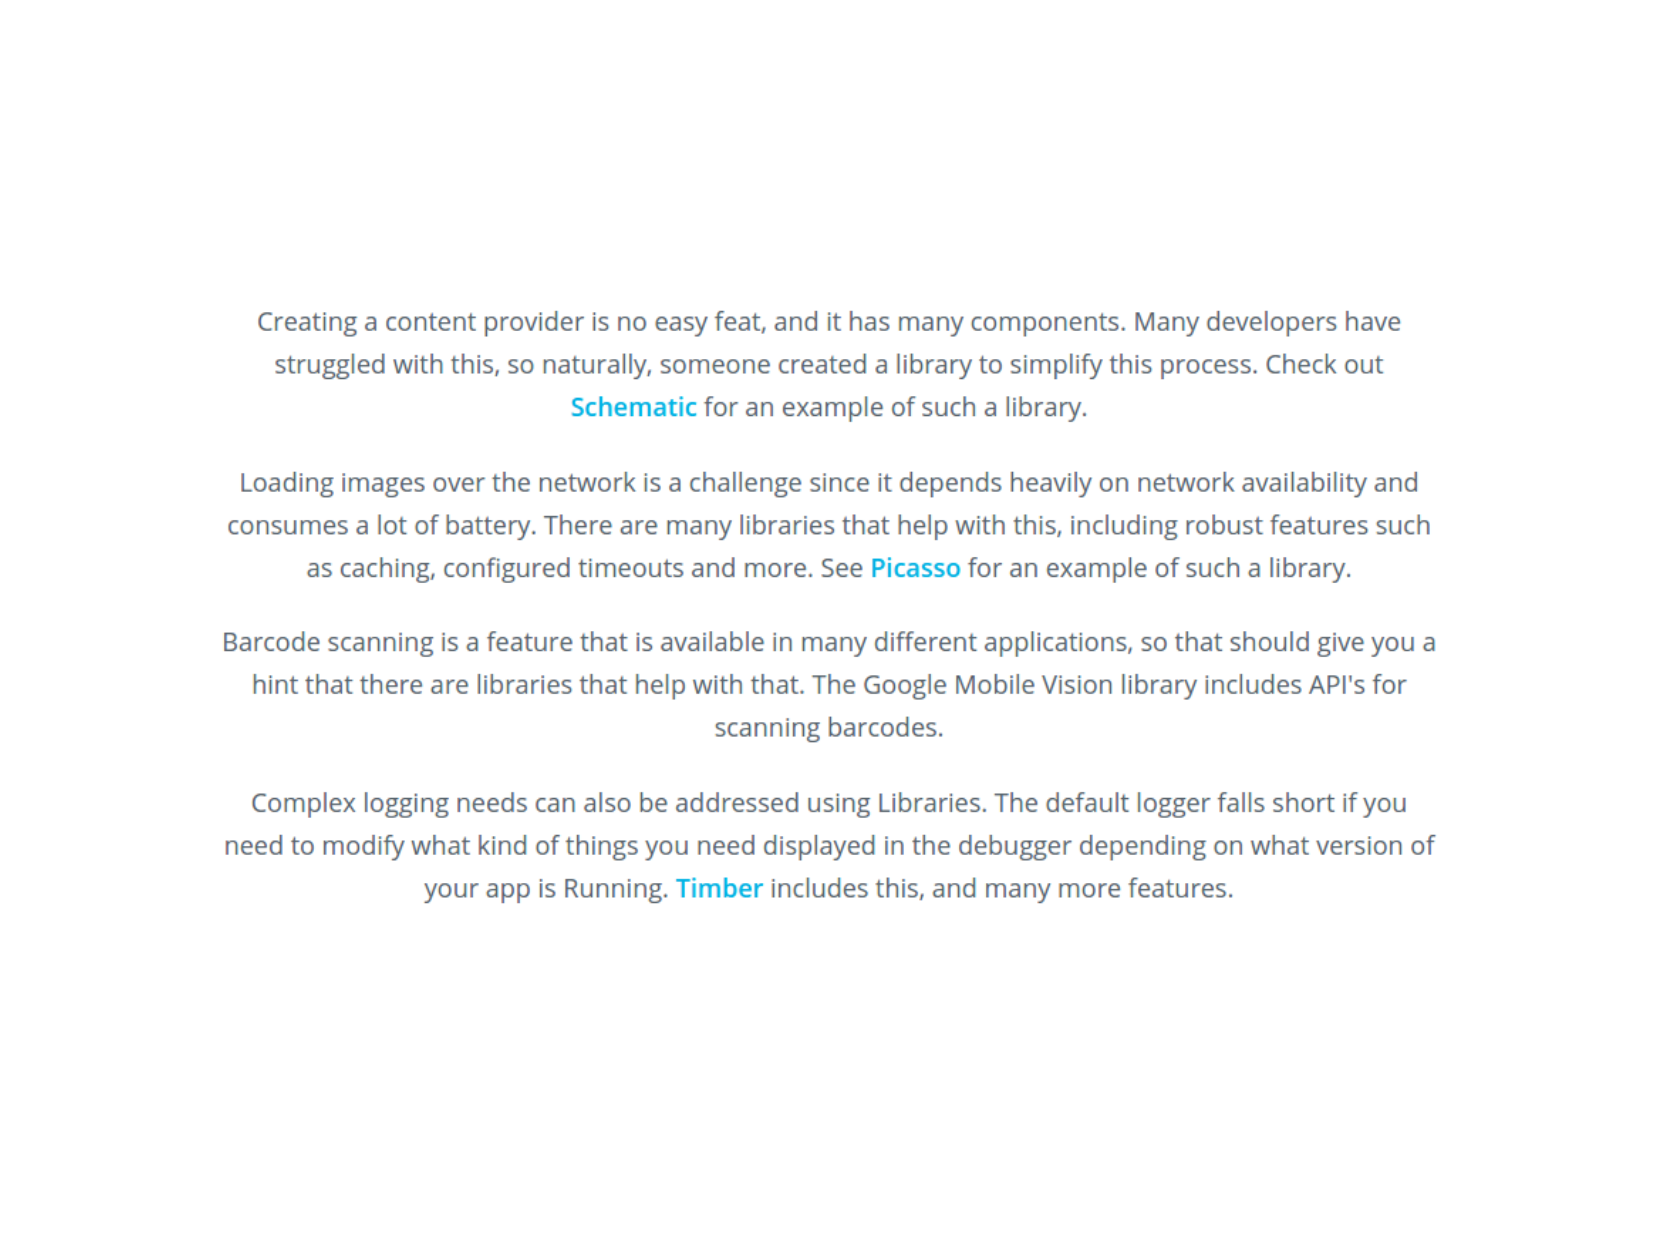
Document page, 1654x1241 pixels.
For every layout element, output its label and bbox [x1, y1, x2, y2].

picture [169, 247, 1501, 929]
